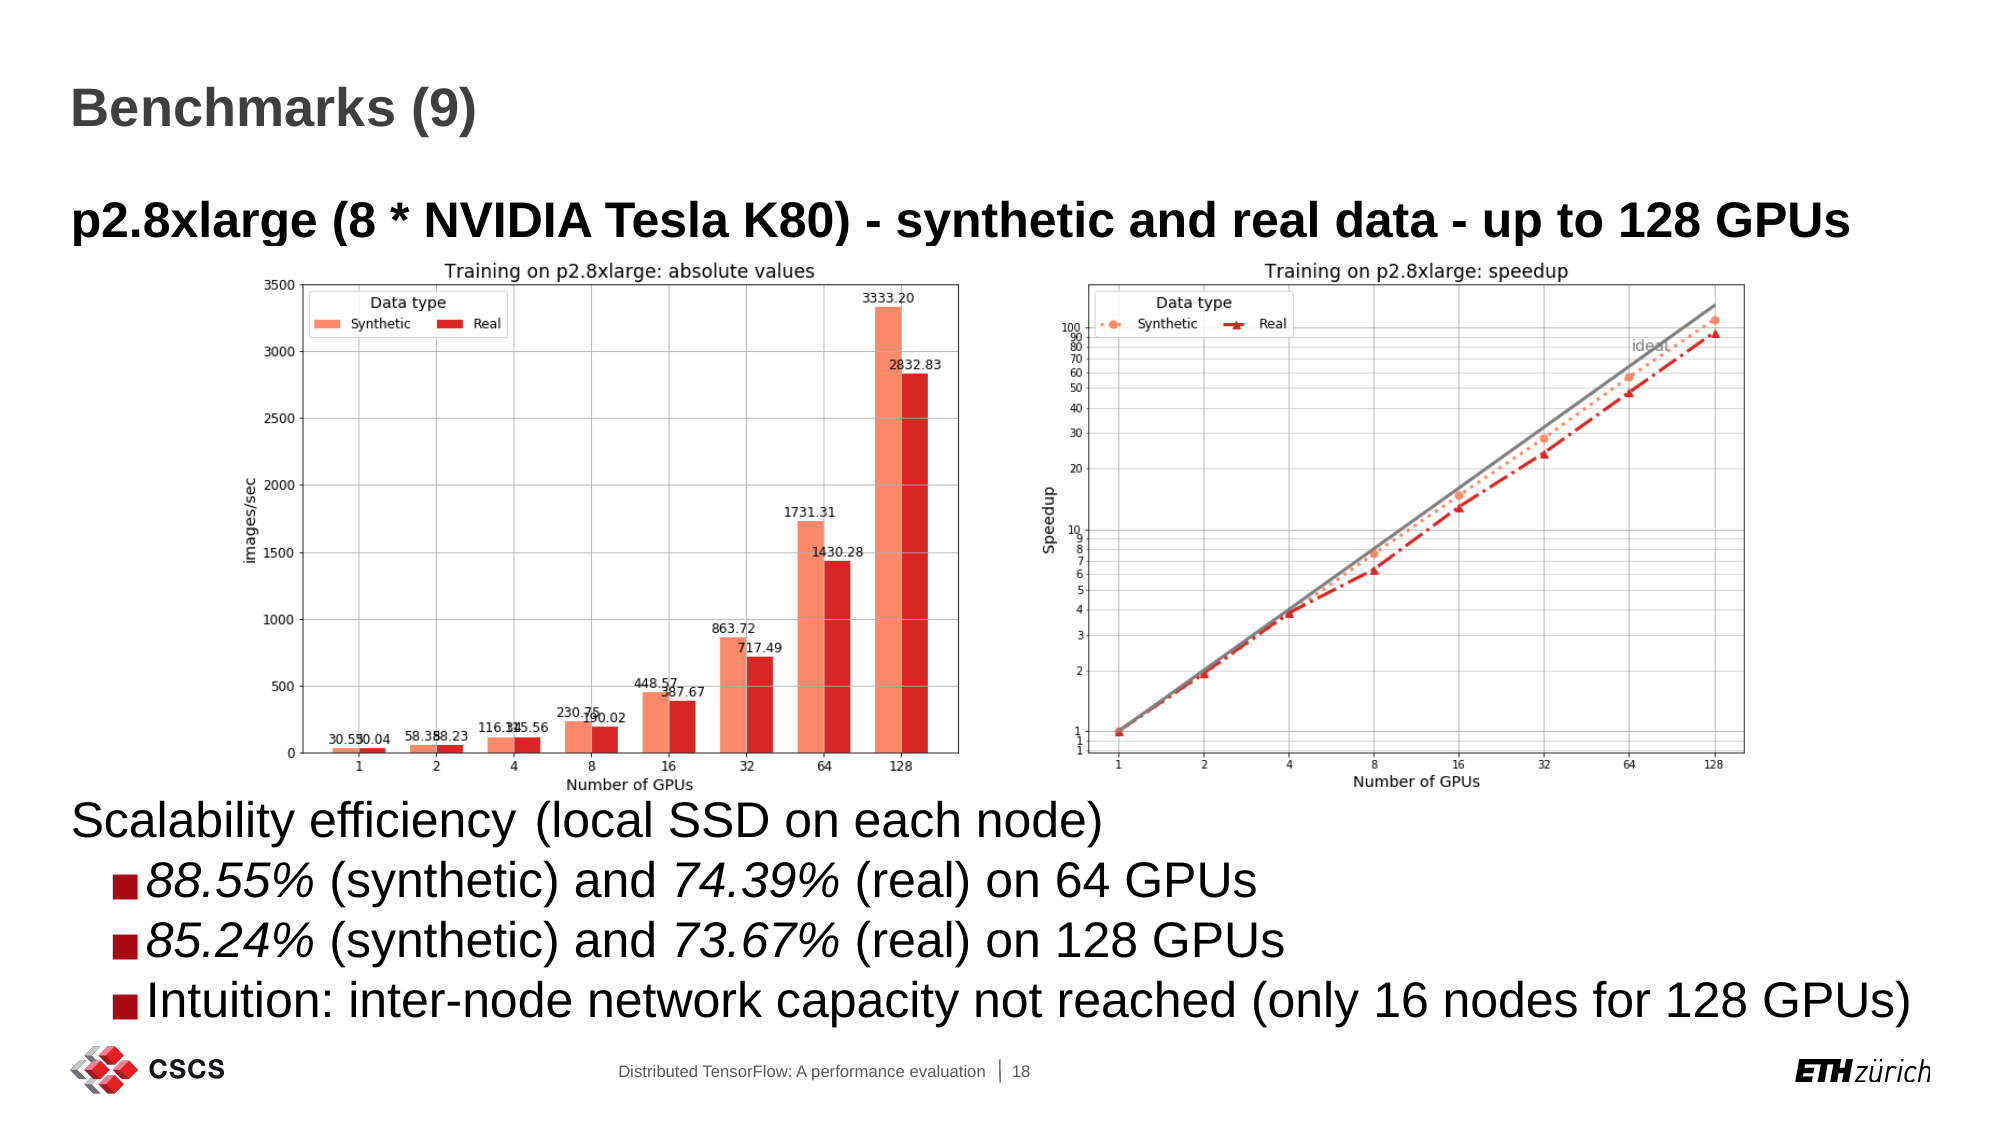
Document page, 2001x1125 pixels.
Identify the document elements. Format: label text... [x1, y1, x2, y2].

slide_number <number> [999, 1059, 1063, 1083]
list p2.8xlarge (8 * NVIDIA Tesla K80) - synthetic and real data - up to 128 GPUs Scalability efficiency (local SSD on each node) 88.55% (synthetic) and 74.39% (real) on 64 GPUs 85.24% (synthetic) and 73.67% (real) on 128 GPUs Intuition: inter-node network capacity not reached (only 16 nodes for 128 GPUs) [70, 178, 1930, 246]
picture [70, 246, 1930, 793]
list p2.8xlarge (8 * NVIDIA Tesla K80) - synthetic and real data - up to 128 GPUs Scalability efficiency (local SSD on each node) 88.55% (synthetic) and 74.39% (real) on 64 GPUs 85.24% (synthetic) and 73.67% (real) on 128 GPUs Intuition: inter-node network capacity not reached (only 16 nodes for 128 GPUs) [70, 793, 1930, 1022]
title Benchmarks (9) [70, 7, 1930, 149]
footer Distributed TensorFlow: A performance evaluation [322, 1059, 998, 1083]
picture [57, 1033, 236, 1106]
picture [1795, 1059, 1930, 1082]
